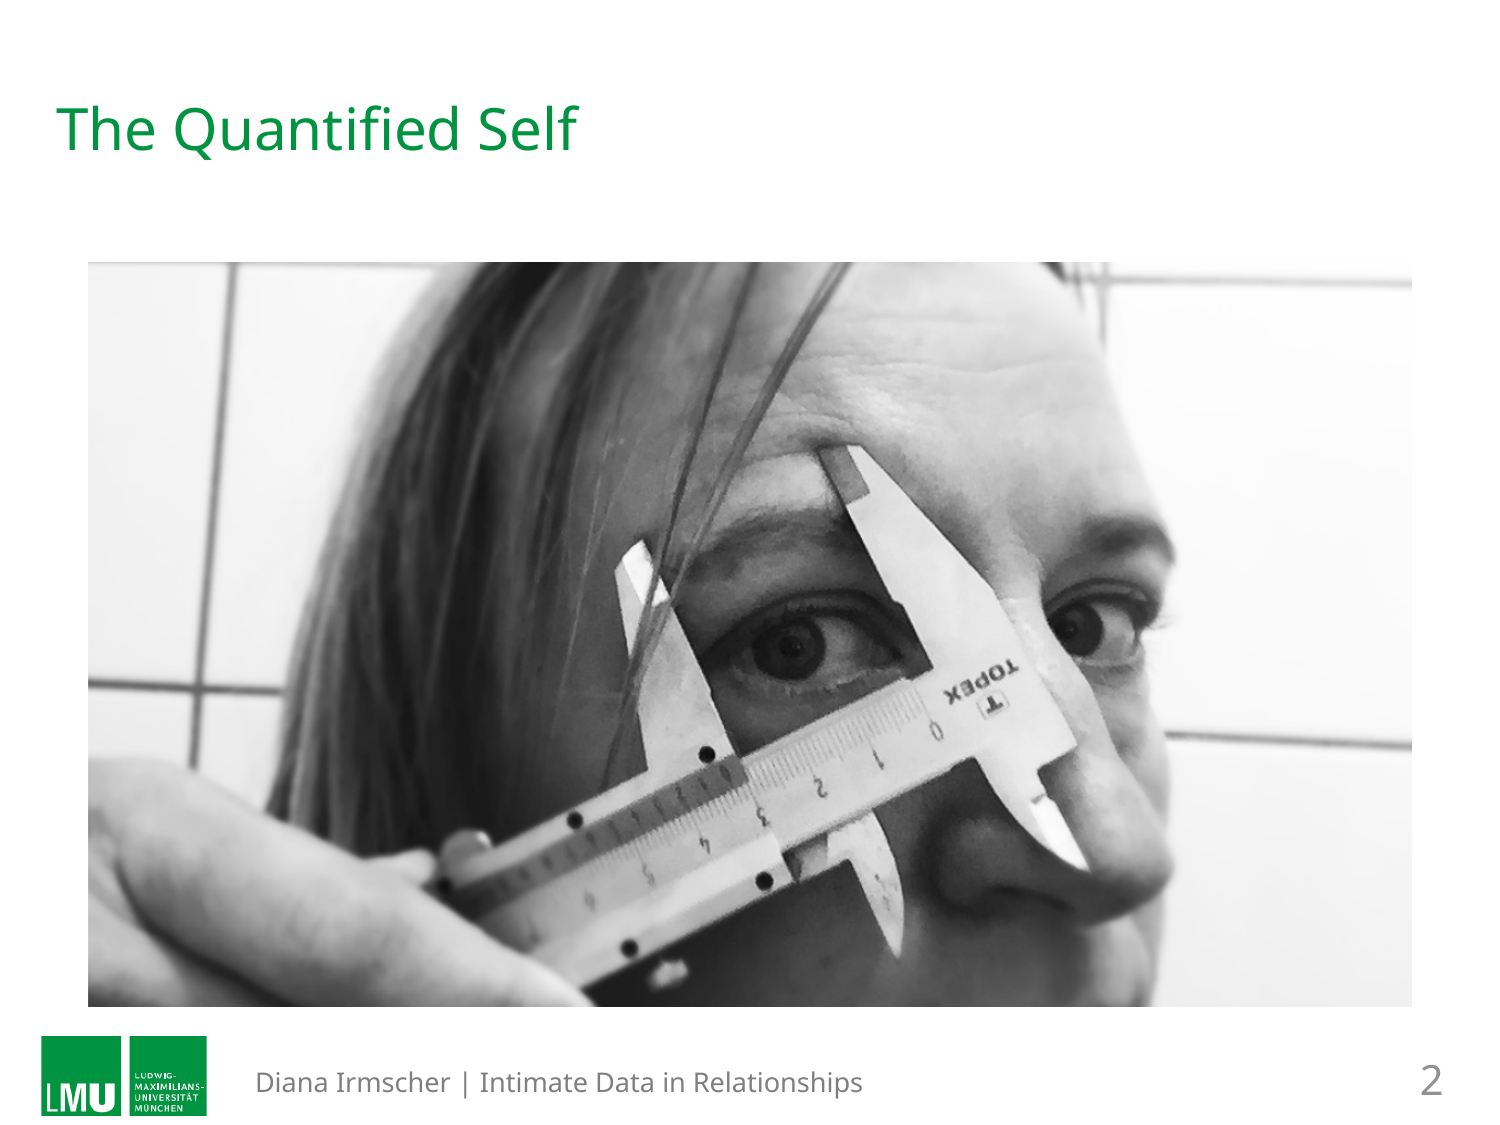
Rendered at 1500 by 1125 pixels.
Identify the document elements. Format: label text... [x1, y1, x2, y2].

picture [87, 262, 1412, 1007]
footer Diana Irmscher | Intimate Data in Relationships [240, 1046, 963, 1117]
title The Quantified Self [41, 37, 1459, 217]
slide_number 20 [1014, 1046, 1459, 1117]
